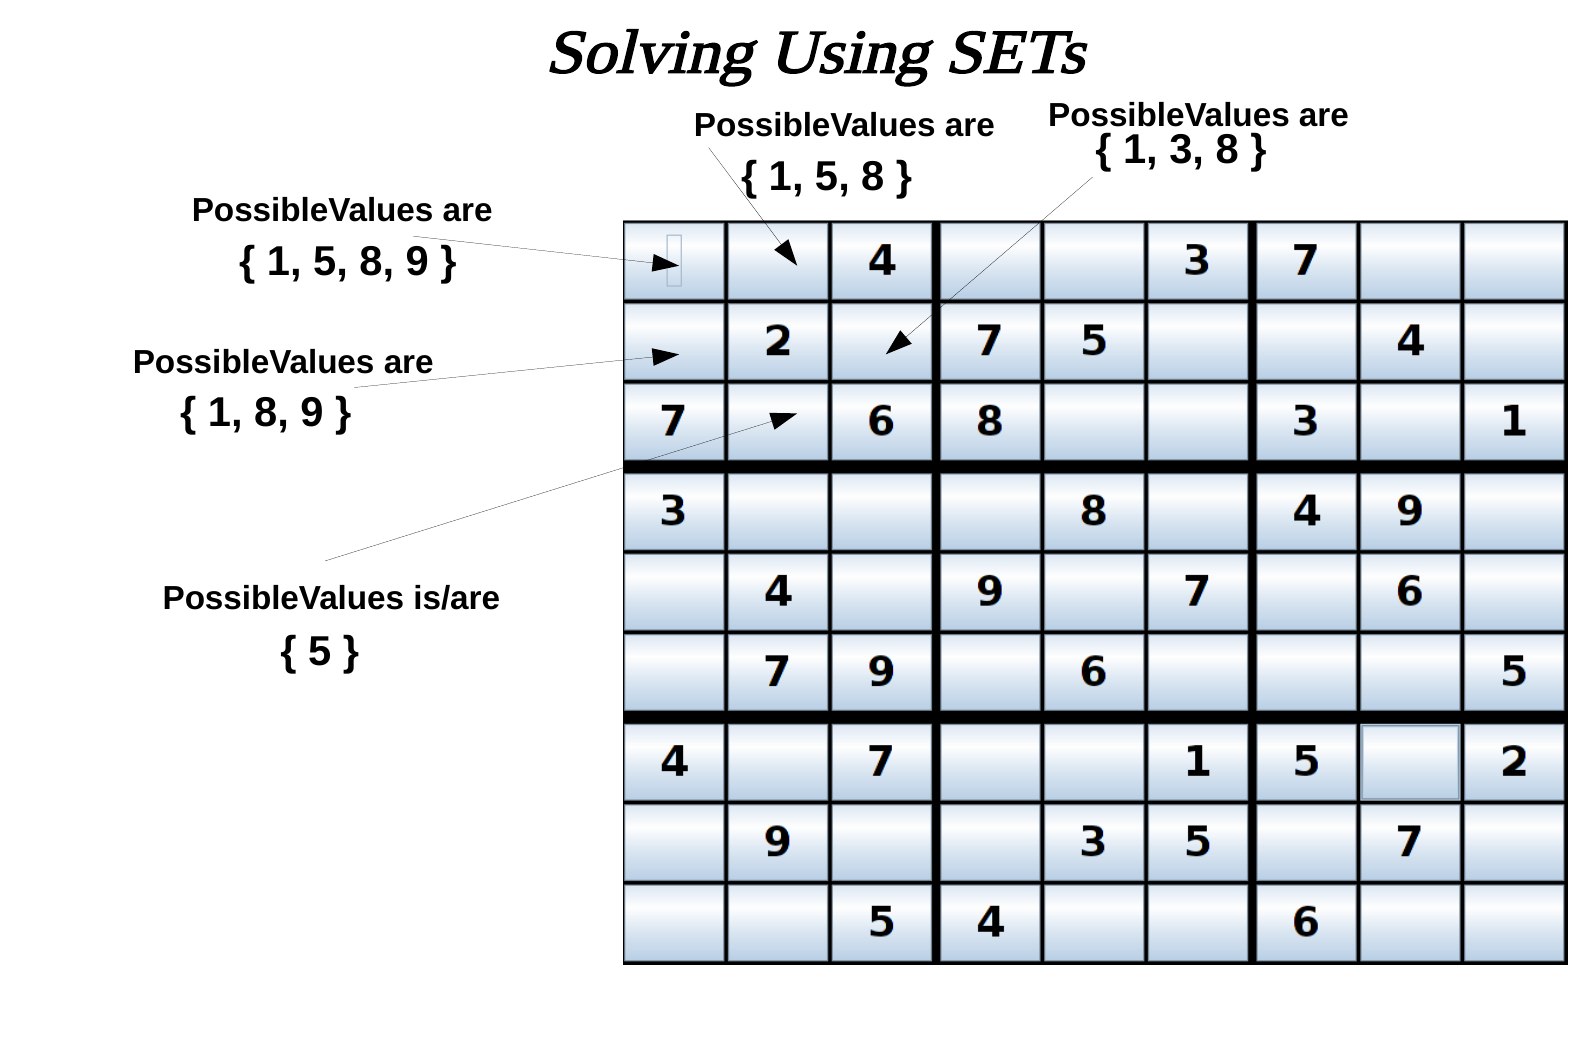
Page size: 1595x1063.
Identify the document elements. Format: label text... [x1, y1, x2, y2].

text_box Solving Using SETs [949, 31, 986, 74]
text_box { 1, 5, 8 } [726, 145, 975, 207]
text_box { 5 } [265, 620, 514, 682]
text_box PossibleValues are [679, 99, 1034, 152]
text_box Solving Using SETs [1061, 43, 1087, 74]
text_box Solving Using SETs [1031, 32, 1072, 73]
text_box Solving Using SETs [640, 44, 675, 74]
text_box Solving Using SETs [668, 44, 687, 73]
text_box PossibleValues are [118, 335, 473, 388]
text_box PossibleValues is/are [147, 571, 532, 624]
text_box Solving Using SETs [778, 32, 826, 74]
text_box { 1, 3, 8 } [1080, 141, 1329, 180]
text_box Solving Using SETs [895, 40, 933, 86]
text_box PossibleValues are [1033, 88, 1388, 141]
text_box Solving Using SETs [616, 29, 638, 73]
text_box { 1, 8, 9 } [165, 381, 414, 443]
text_box Solving Using SETs [983, 32, 1027, 73]
picture [623, 217, 1568, 965]
text_box Solving Using SETs [720, 40, 758, 86]
text_box Solving Using SETs [863, 43, 896, 73]
text_box Solving Using SETs [820, 43, 846, 74]
text_box Solving Using SETs [587, 43, 618, 74]
text_box PossibleValues are [177, 184, 532, 237]
text_box Solving Using SETs [550, 31, 586, 74]
text_box Solving Using SETs [687, 43, 720, 73]
text_box Solving Using SETs [844, 44, 863, 73]
text_box { 1, 5, 8, 9 } [224, 230, 473, 292]
